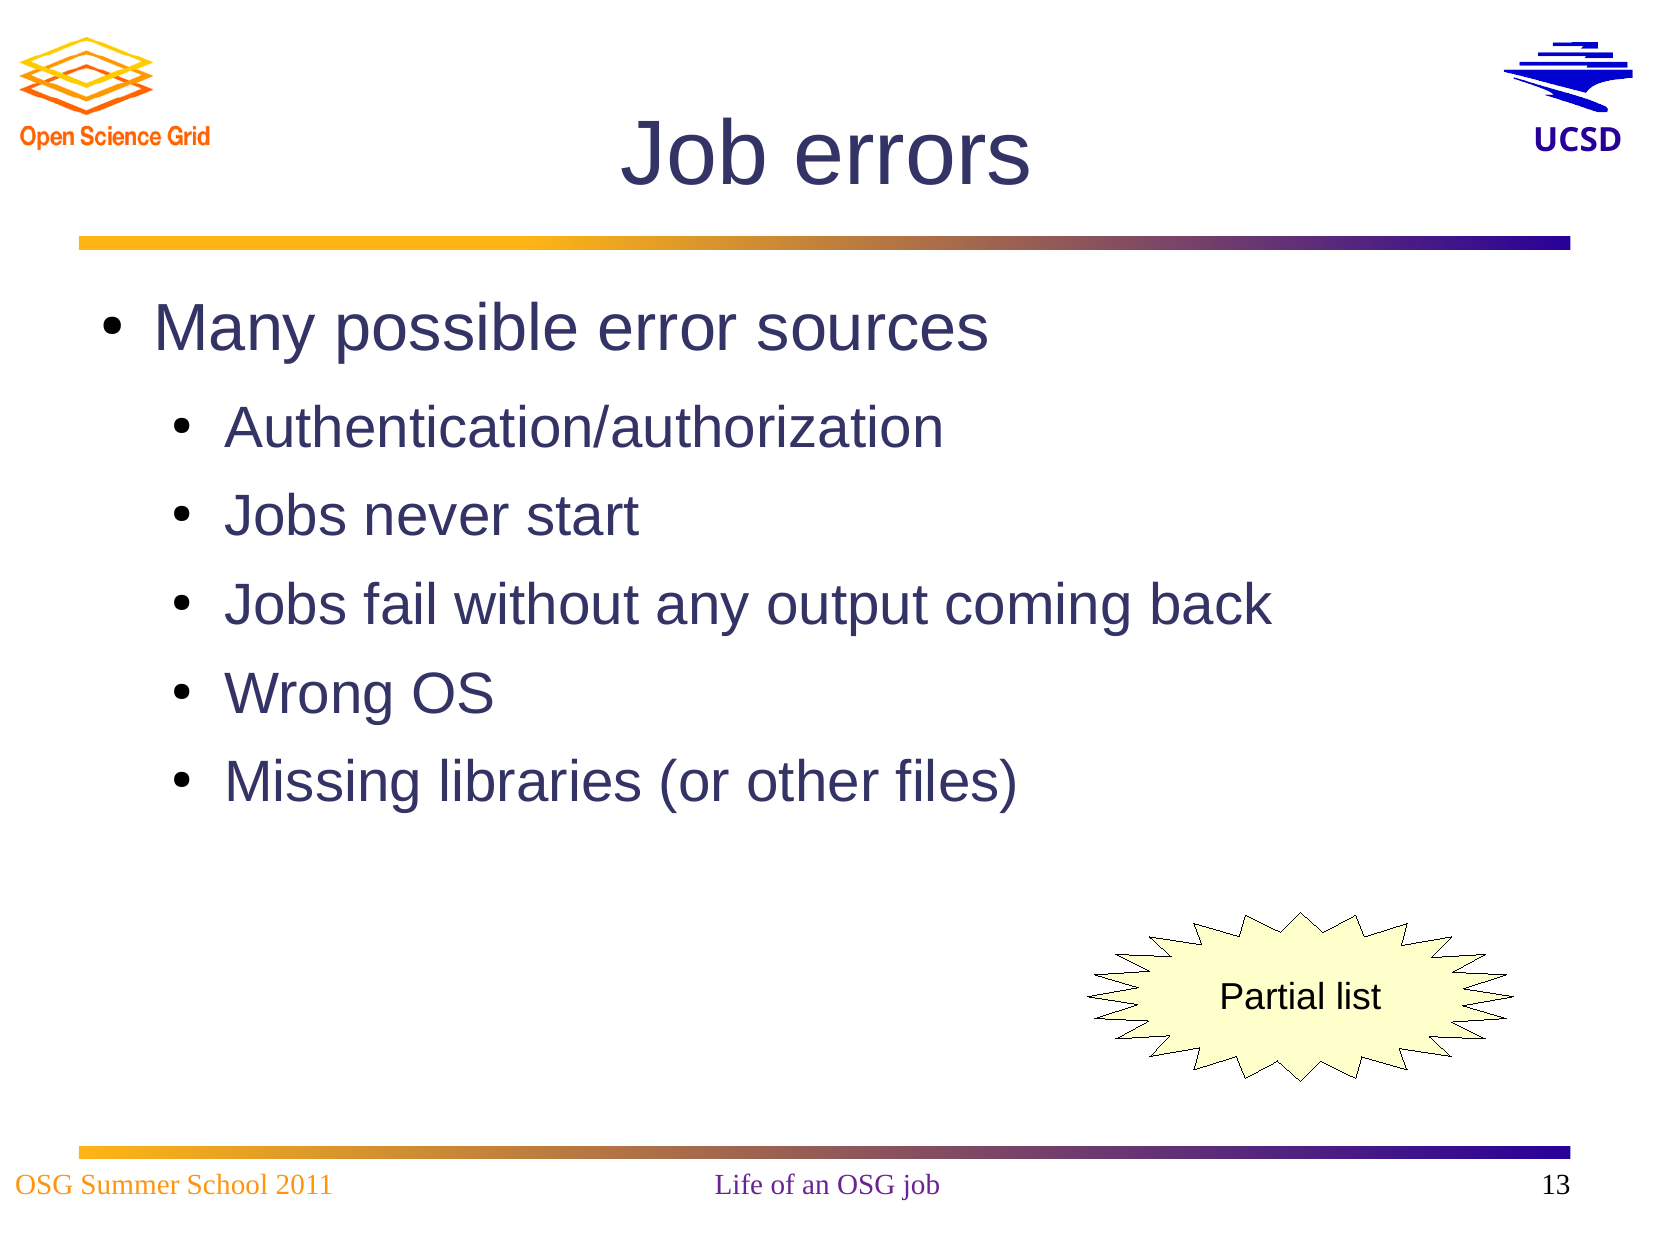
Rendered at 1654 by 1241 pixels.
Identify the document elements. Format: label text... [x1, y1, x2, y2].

title Job errors [82, 56, 1571, 250]
picture [1495, 42, 1637, 118]
text_box Partial list [1087, 912, 1514, 1082]
picture [0, 14, 229, 167]
list Many possible error sources Authentication/authorization Jobs never start Jobs fail without any output coming back Wrong OS Missing libraries (or other files) [82, 290, 1571, 1109]
